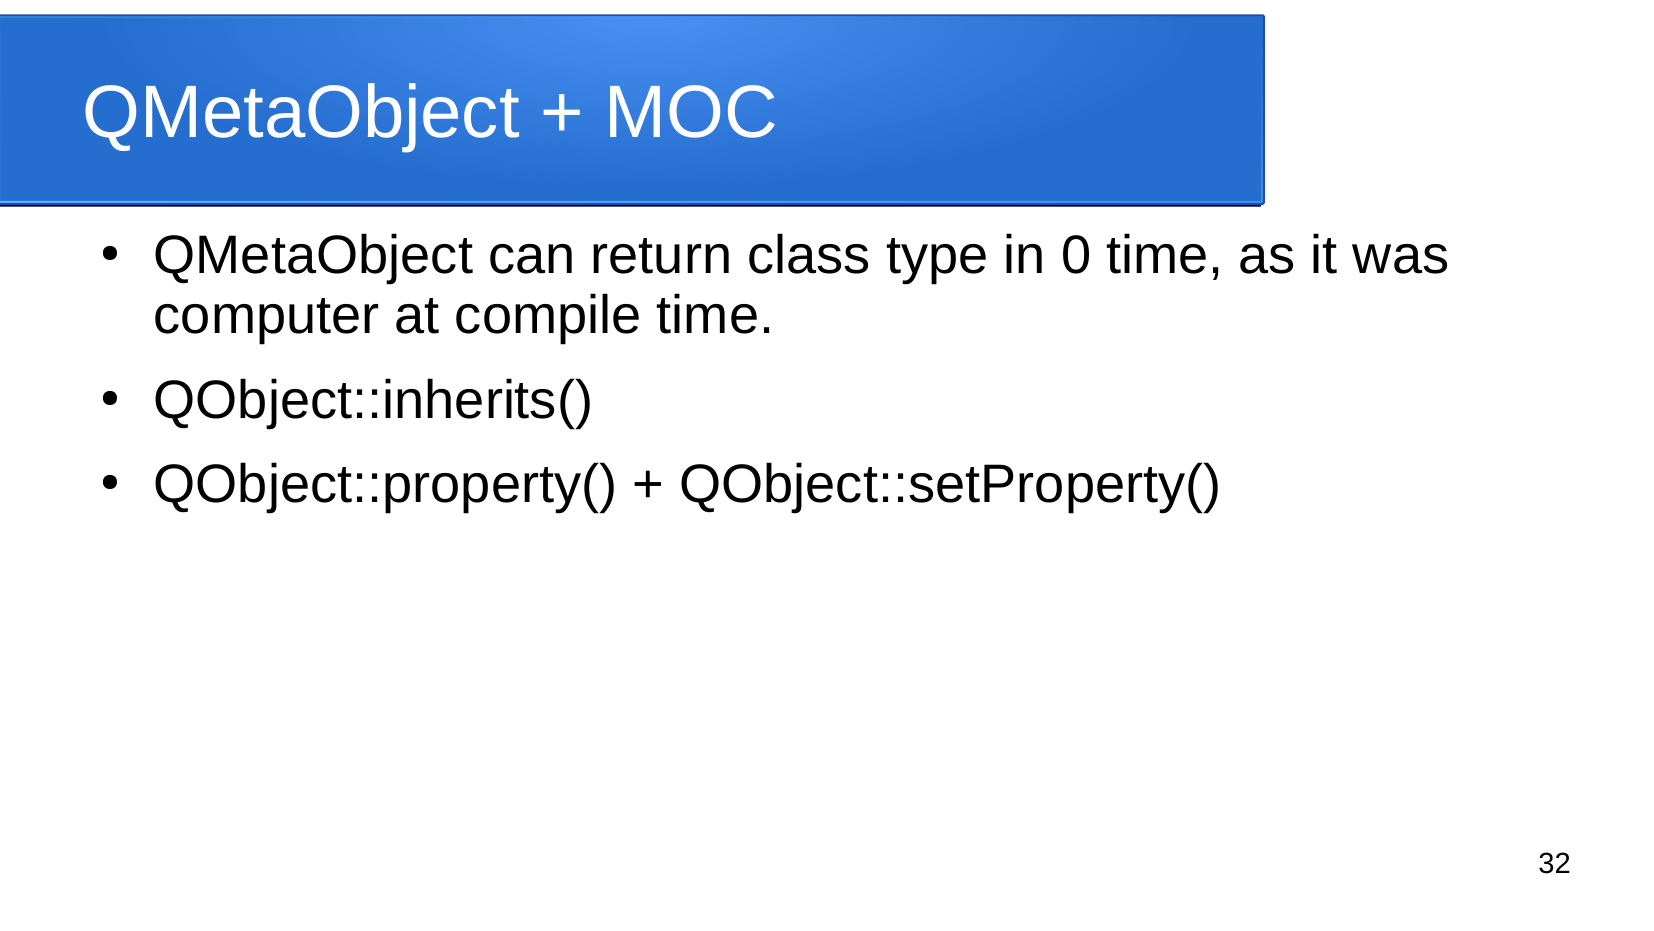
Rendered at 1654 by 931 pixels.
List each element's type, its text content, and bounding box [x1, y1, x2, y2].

list QMetaObject can return class type in 0 time, as it was computer at compile time. QObject::inherits() QObject::property() + QObject::setProperty() [82, 224, 1571, 764]
title QMetaObject + MOC [82, 35, 1235, 189]
